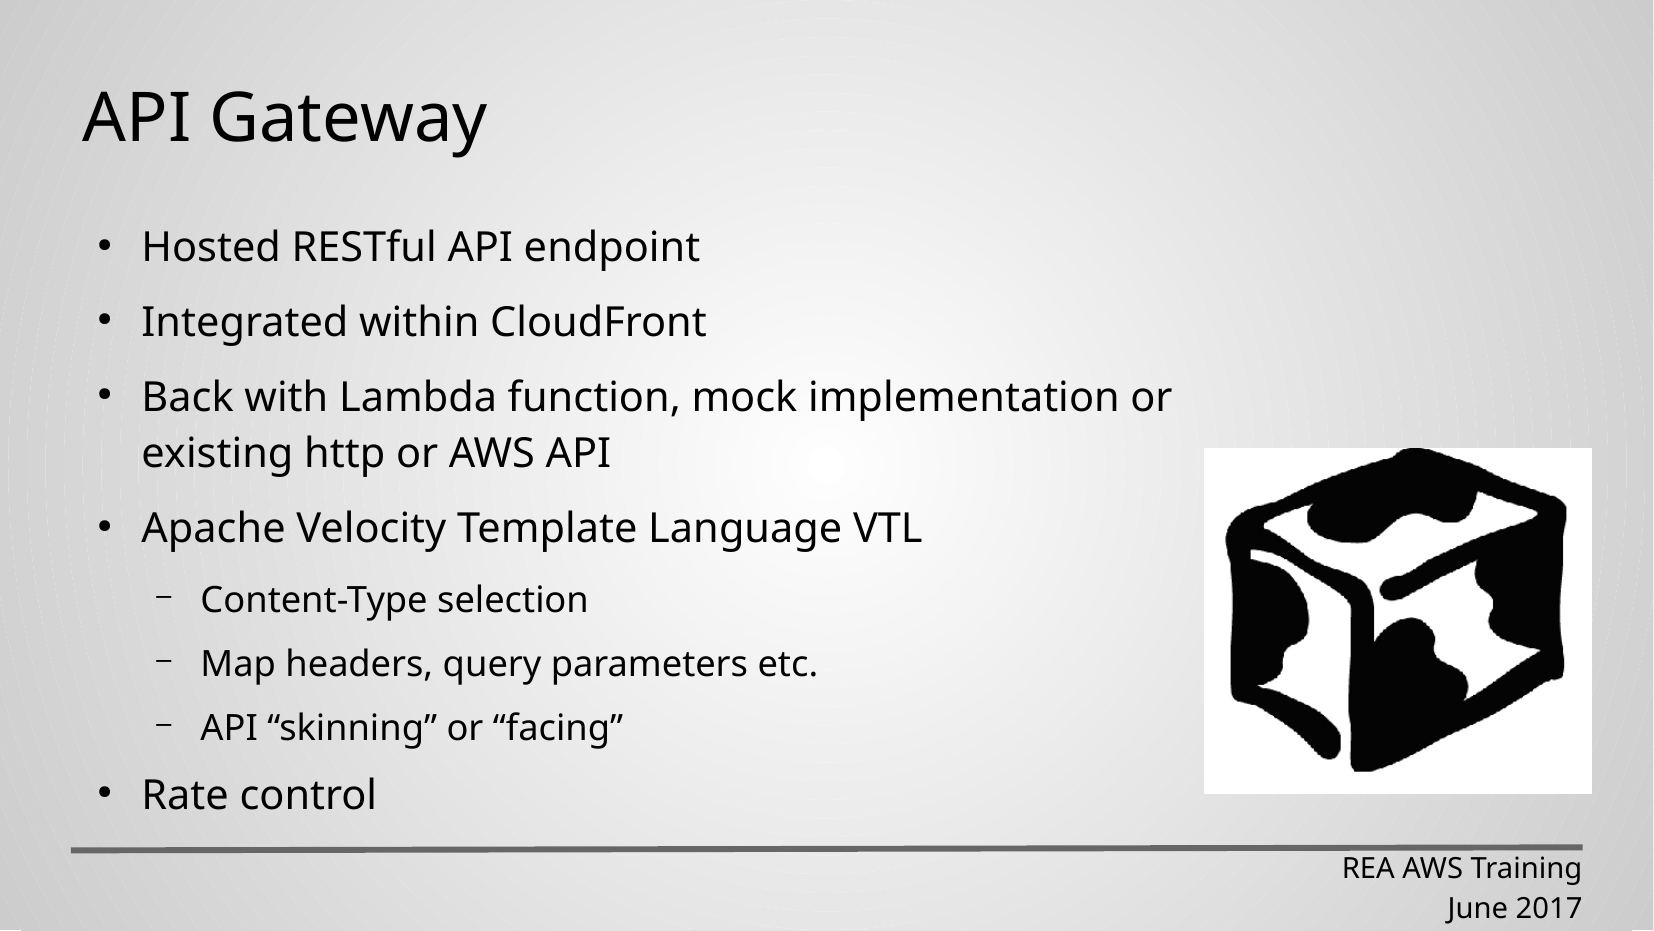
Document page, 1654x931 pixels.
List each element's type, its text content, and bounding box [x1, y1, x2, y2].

list Hosted RESTful API endpoint Integrated within CloudFront Back with Lambda function, mock implementation or existing http or AWS API Apache Velocity Template Language VTL Content-Type selection Map headers, query parameters etc. API “skinning” or “facing” Rate control [82, 217, 1571, 827]
picture [1204, 448, 1592, 794]
title API Gateway [82, 37, 1571, 193]
